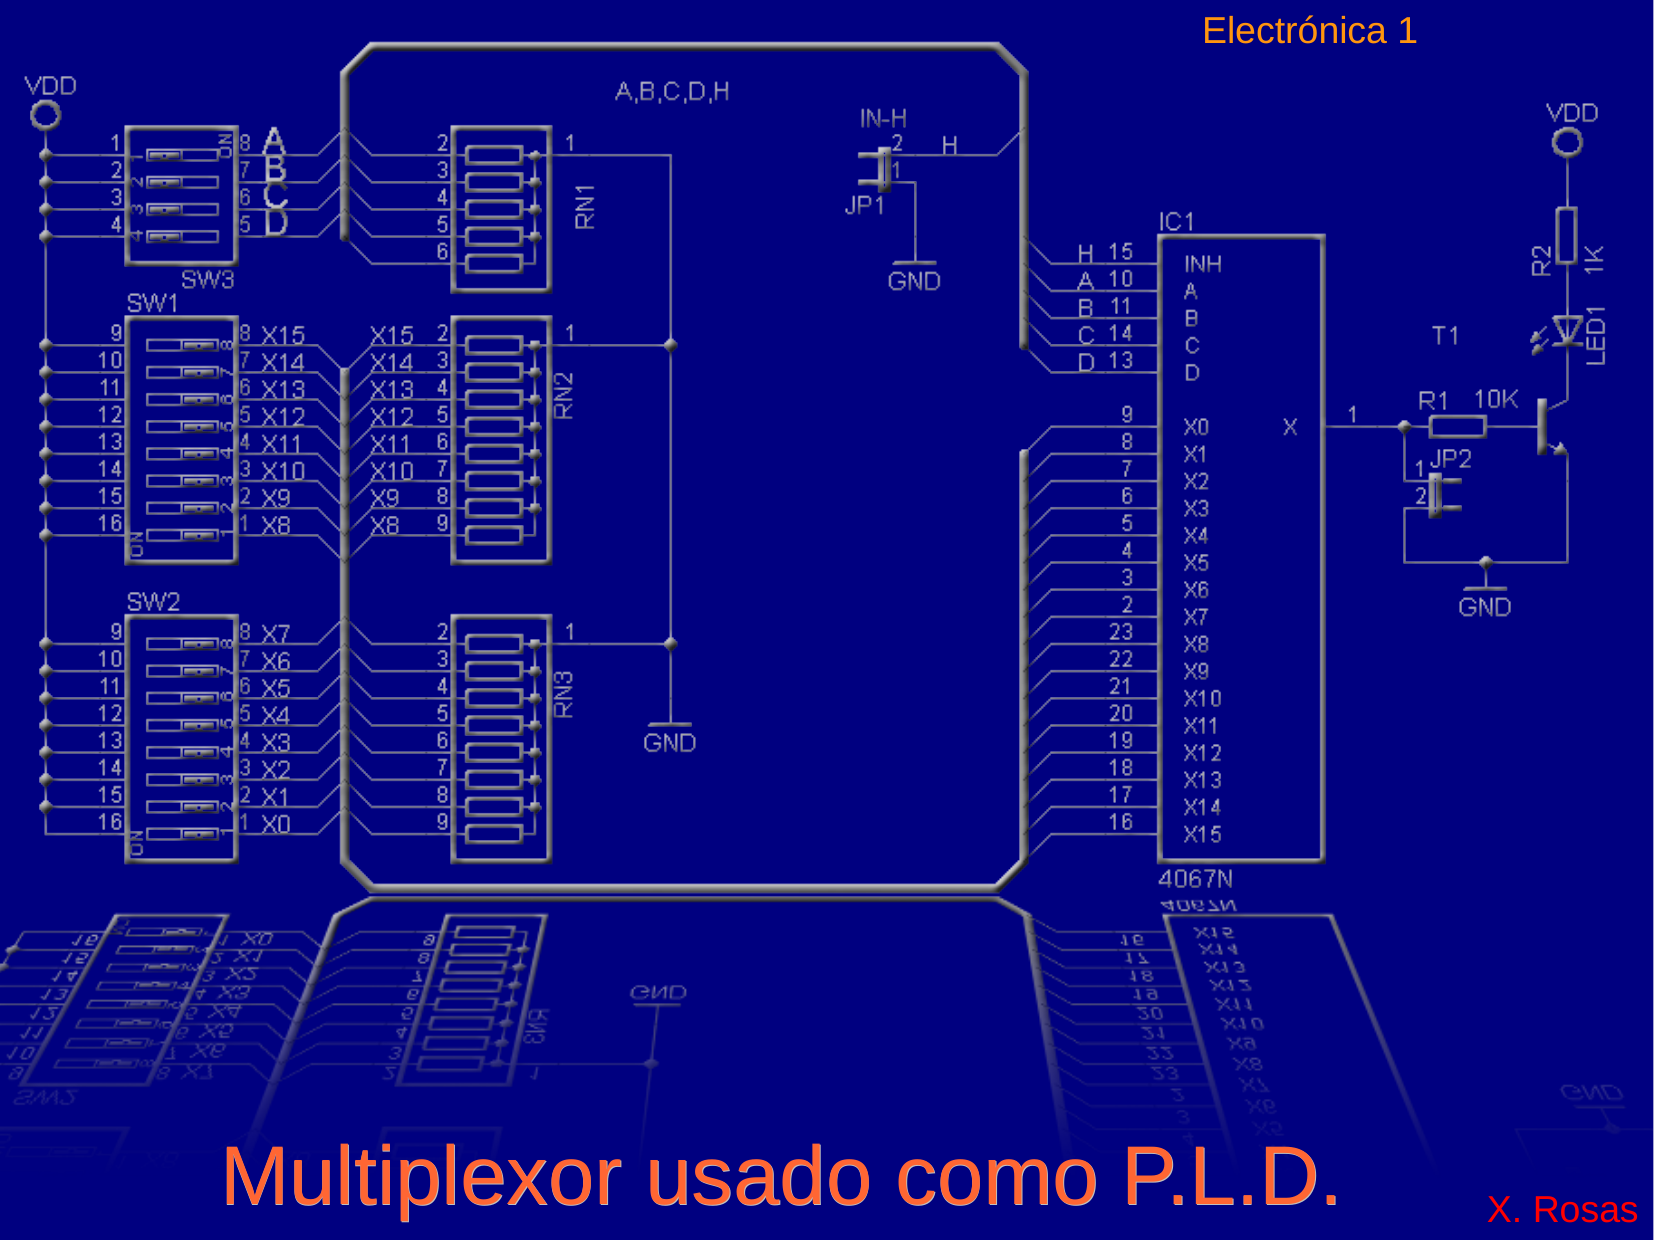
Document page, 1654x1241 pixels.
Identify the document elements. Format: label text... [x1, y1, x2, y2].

text_box X. Rosas [1472, 1181, 1654, 1238]
picture [0, 0, 1654, 1241]
text_box Electrónica 1 [1187, 2, 1654, 60]
text_box Multiplexor usado como P.L.D. [205, 1122, 1359, 1230]
